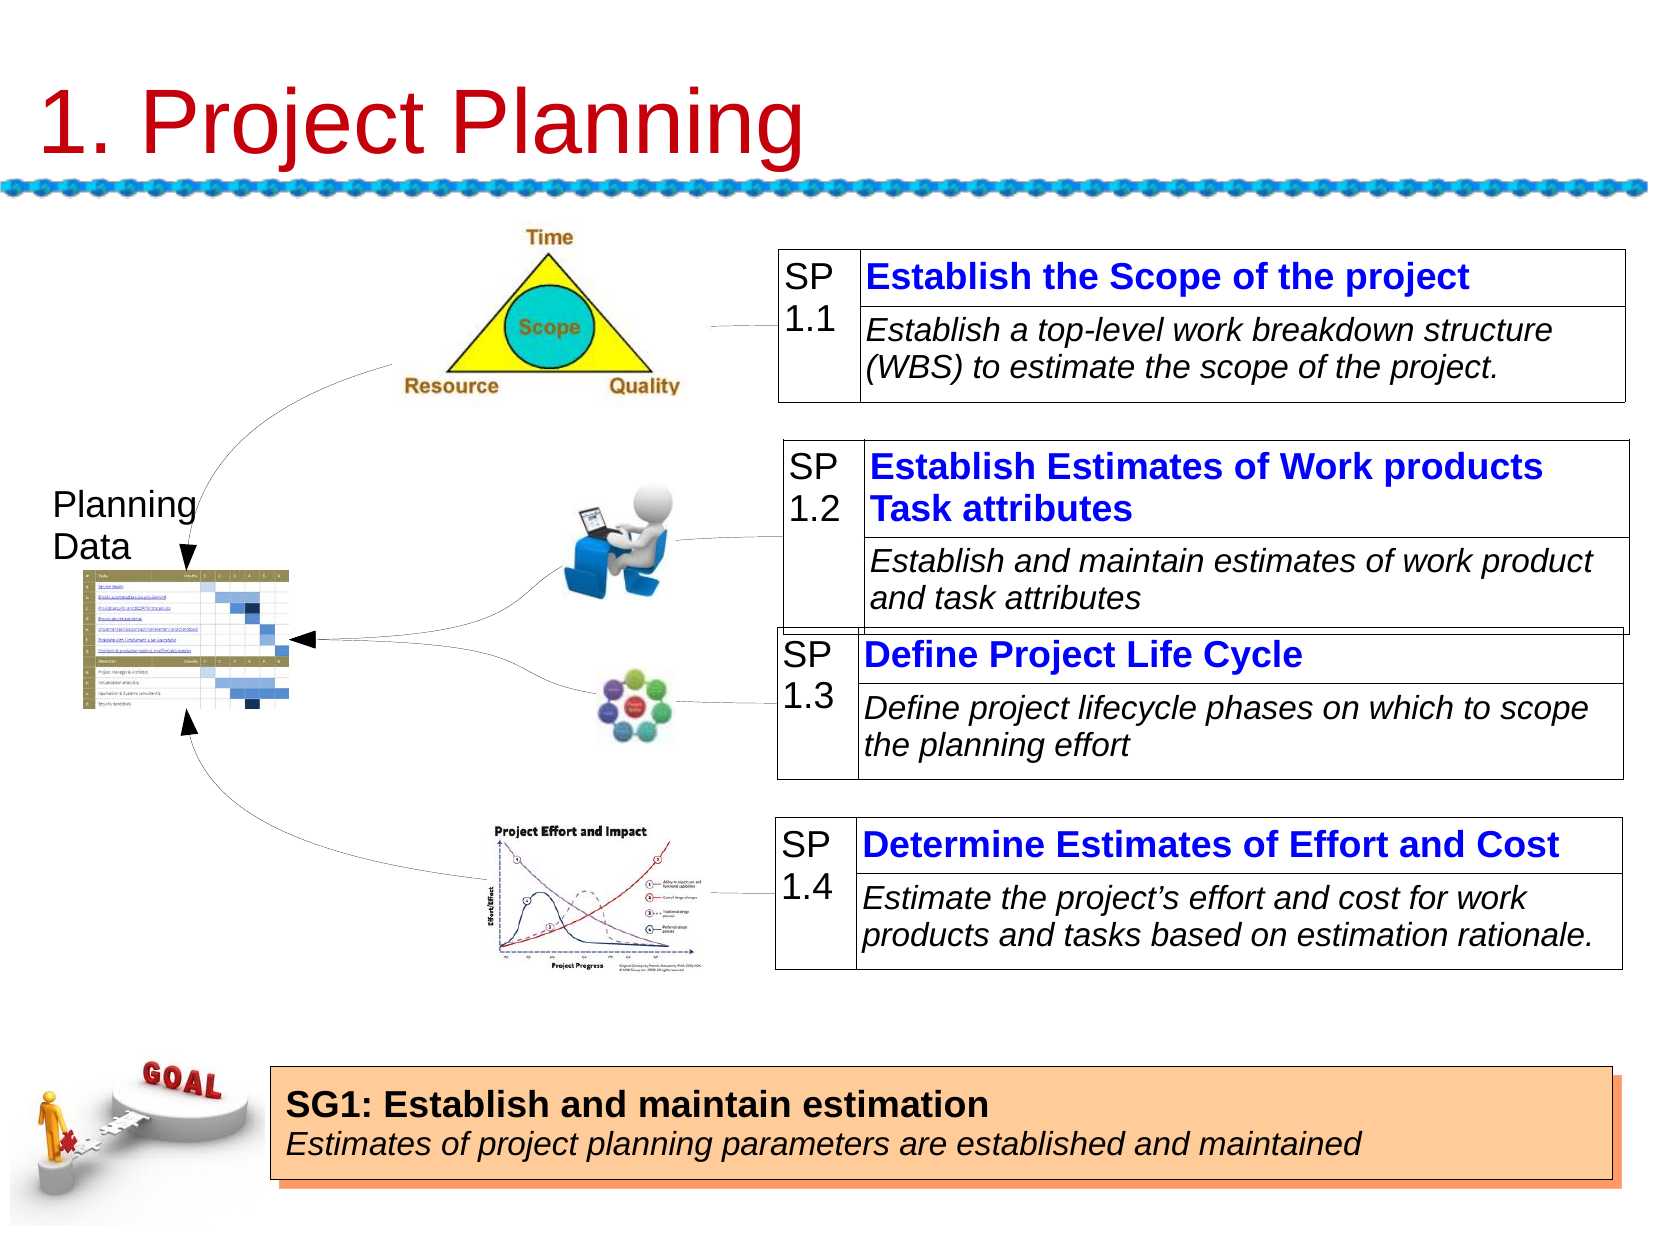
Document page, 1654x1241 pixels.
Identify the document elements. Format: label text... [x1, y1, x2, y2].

table_header Establish Estimates of Work products Task attributes [865, 441, 1629, 537]
table_cell Define project lifecycle phases on which to scope the planning effort [859, 684, 1623, 779]
table_cell Estimate the project’s effort and cost for work products and tasks based on estimation rationale. [857, 874, 1622, 969]
table_cell Establish a top-level work breakdown structure (WBS) to estimate the scope of the project. [861, 307, 1625, 402]
table_header Establish the Scope of the project [861, 250, 1625, 306]
table_header Determine Estimates of Effort and Cost [857, 818, 1622, 873]
picture [83, 570, 289, 709]
table_cell Establish and maintain estimates of work product and task attributes [865, 538, 1629, 634]
picture [392, 203, 711, 413]
table_header SP 1.4 [776, 818, 856, 969]
table_header Define Project Life Cycle [859, 635, 1623, 683]
table_header SP 1.1 [779, 250, 860, 402]
text_box SG1: Establish and maintain estimation Estimates of project planning parameters are established and maintained [270, 1066, 1613, 1180]
picture [0, 178, 37, 199]
title 1. Project Planning [37, 37, 1651, 208]
picture [562, 481, 676, 601]
table_header SP 1.3 [778, 628, 858, 779]
text_box Planning Data [37, 475, 213, 575]
picture [487, 824, 711, 976]
picture [596, 667, 676, 745]
picture [10, 1035, 265, 1226]
table_header SP 1.2 [784, 441, 864, 634]
